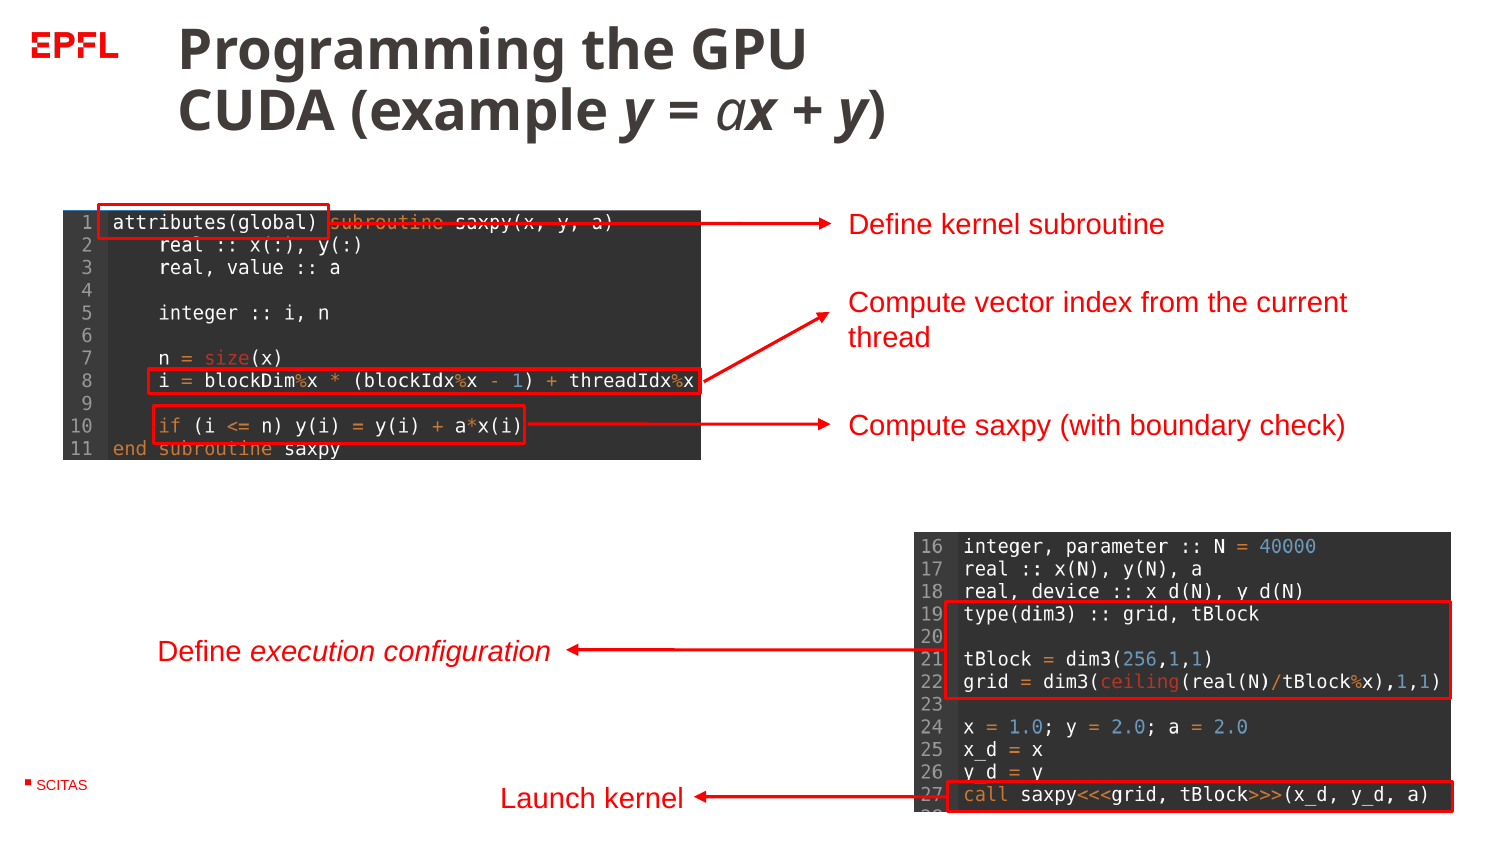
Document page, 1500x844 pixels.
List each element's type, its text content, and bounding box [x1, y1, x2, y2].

picture [150, 371, 698, 392]
title Programming the GPU CUDA (example y = ax + y) [148, 21, 1416, 198]
picture [914, 652, 1451, 795]
text_box Compute saxpy (with boundary check) [833, 391, 1400, 457]
picture [947, 603, 1449, 697]
text_box Define kernel subroutine [833, 190, 1400, 256]
picture [914, 799, 946, 812]
picture [21, 21, 129, 69]
picture [914, 532, 1451, 648]
picture [63, 210, 701, 460]
text_box Compute vector index from the current thread [833, 268, 1400, 369]
text_box Launch kernel [485, 763, 707, 829]
picture [330, 210, 701, 221]
text_box Define execution configuration [142, 617, 607, 683]
picture [100, 210, 327, 237]
picture [949, 783, 1451, 810]
